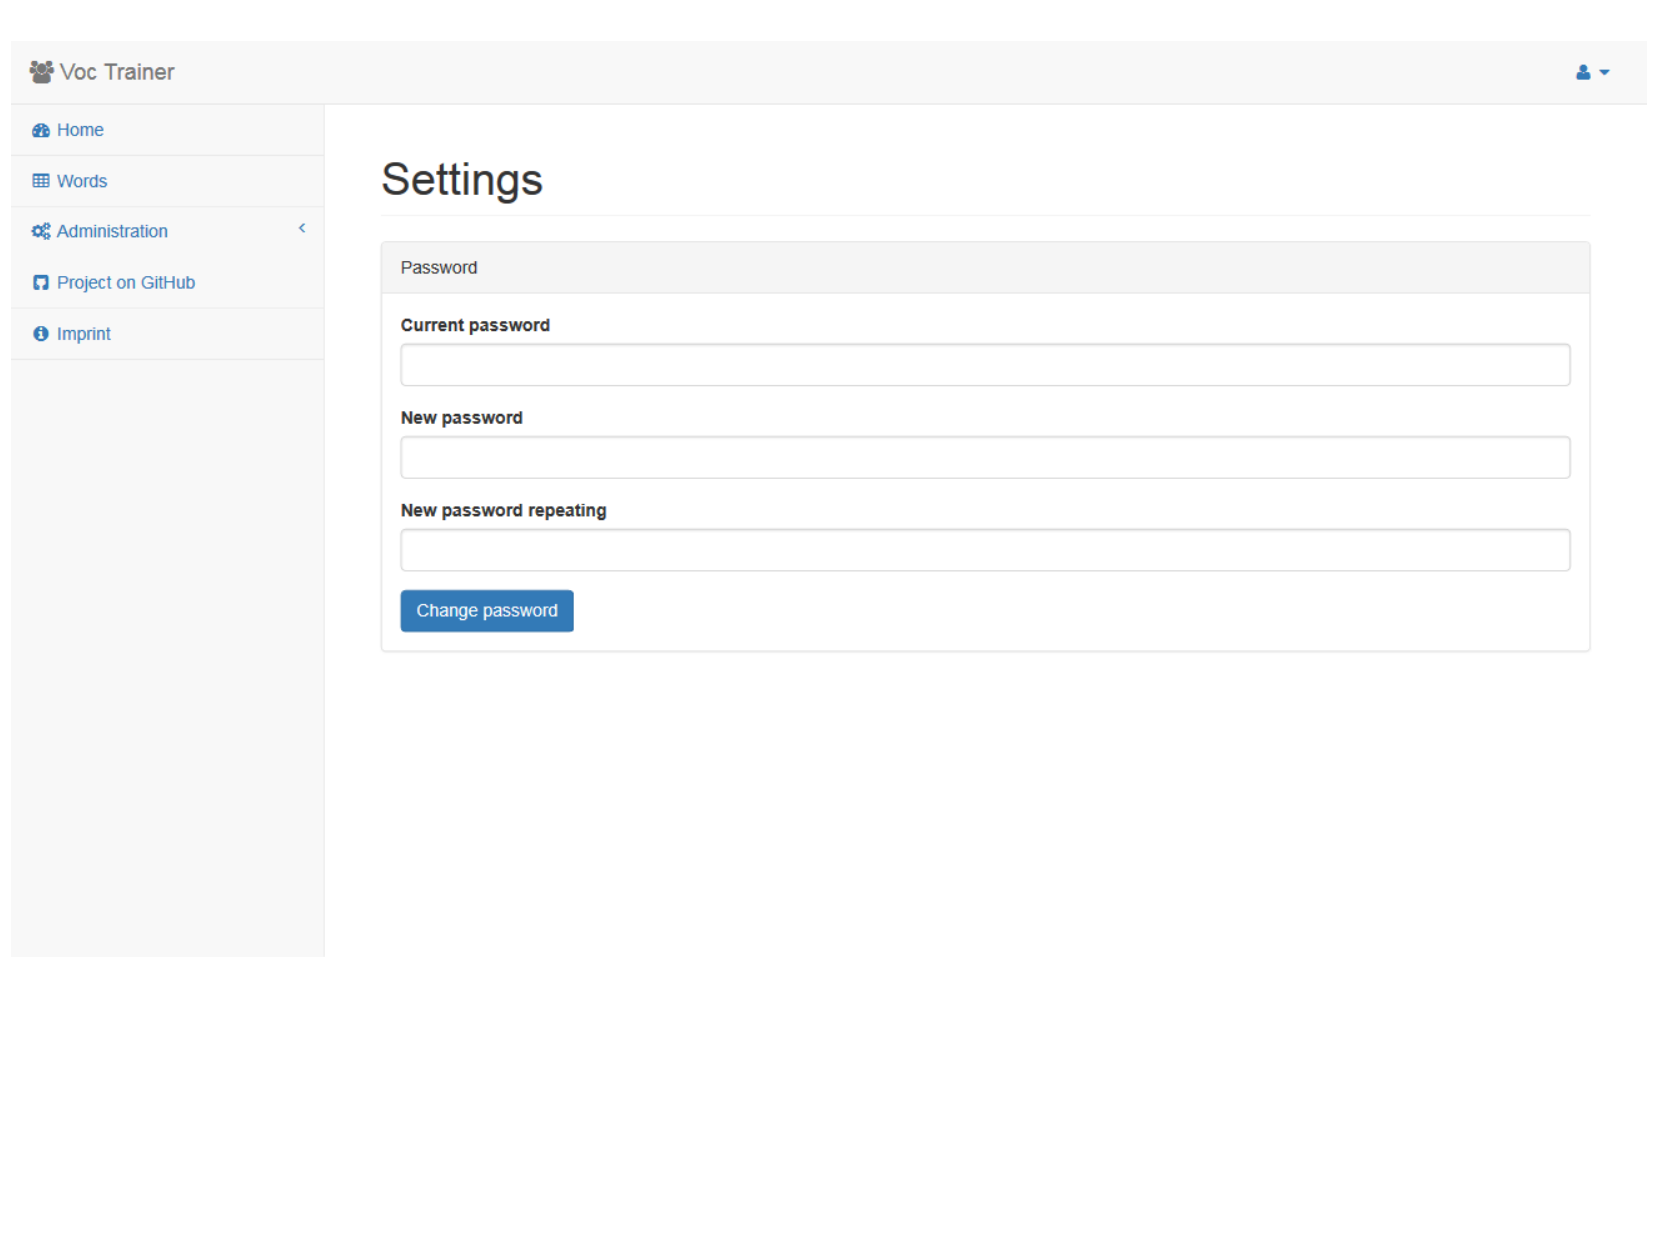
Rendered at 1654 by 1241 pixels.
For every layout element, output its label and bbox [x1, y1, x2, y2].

picture [11, 41, 1647, 957]
